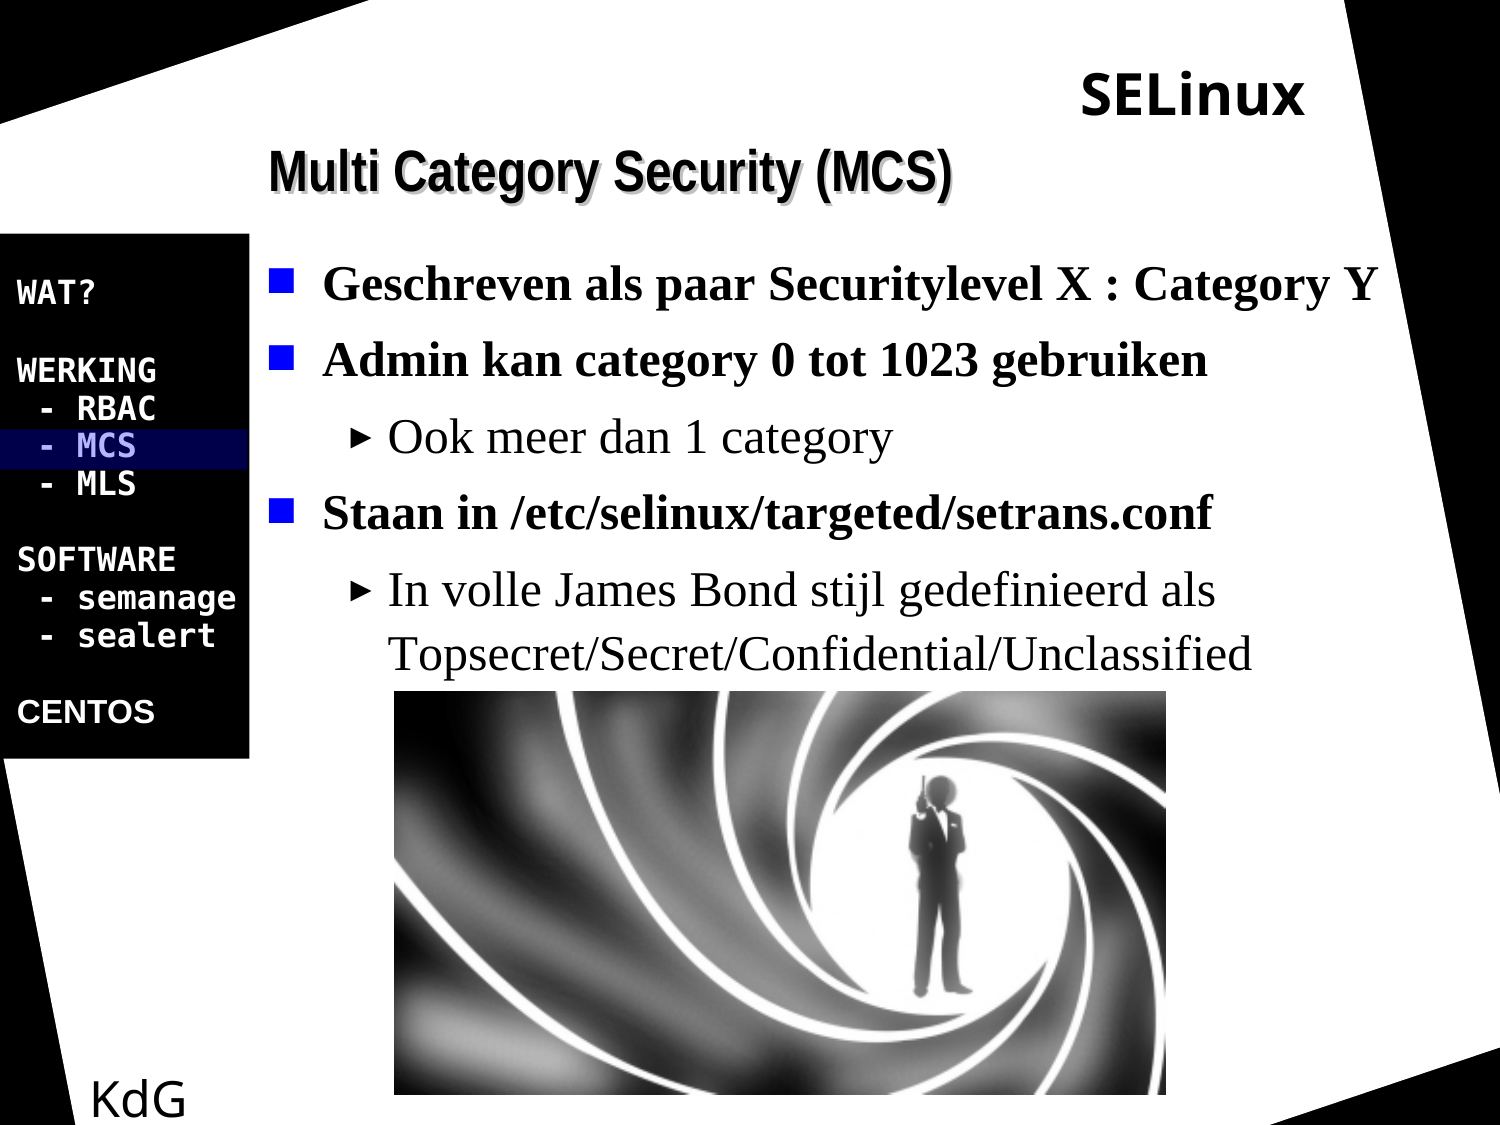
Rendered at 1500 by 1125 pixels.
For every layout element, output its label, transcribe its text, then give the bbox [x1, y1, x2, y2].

picture [394, 900, 1166, 1095]
list Geschreven als paar Securitylevel X : Category Y Admin kan category 0 tot 1023 gebruiken Ook meer dan 1 category Staan in /etc/selinux/targeted/setrans.conf In volle James Bond stijl gedefinieerd als Topsecret/Secret/Confidential/Unclassified [268, 246, 1468, 900]
title Multi Category Security (MCS) [268, 41, 1415, 246]
text_box [0, 429, 248, 470]
